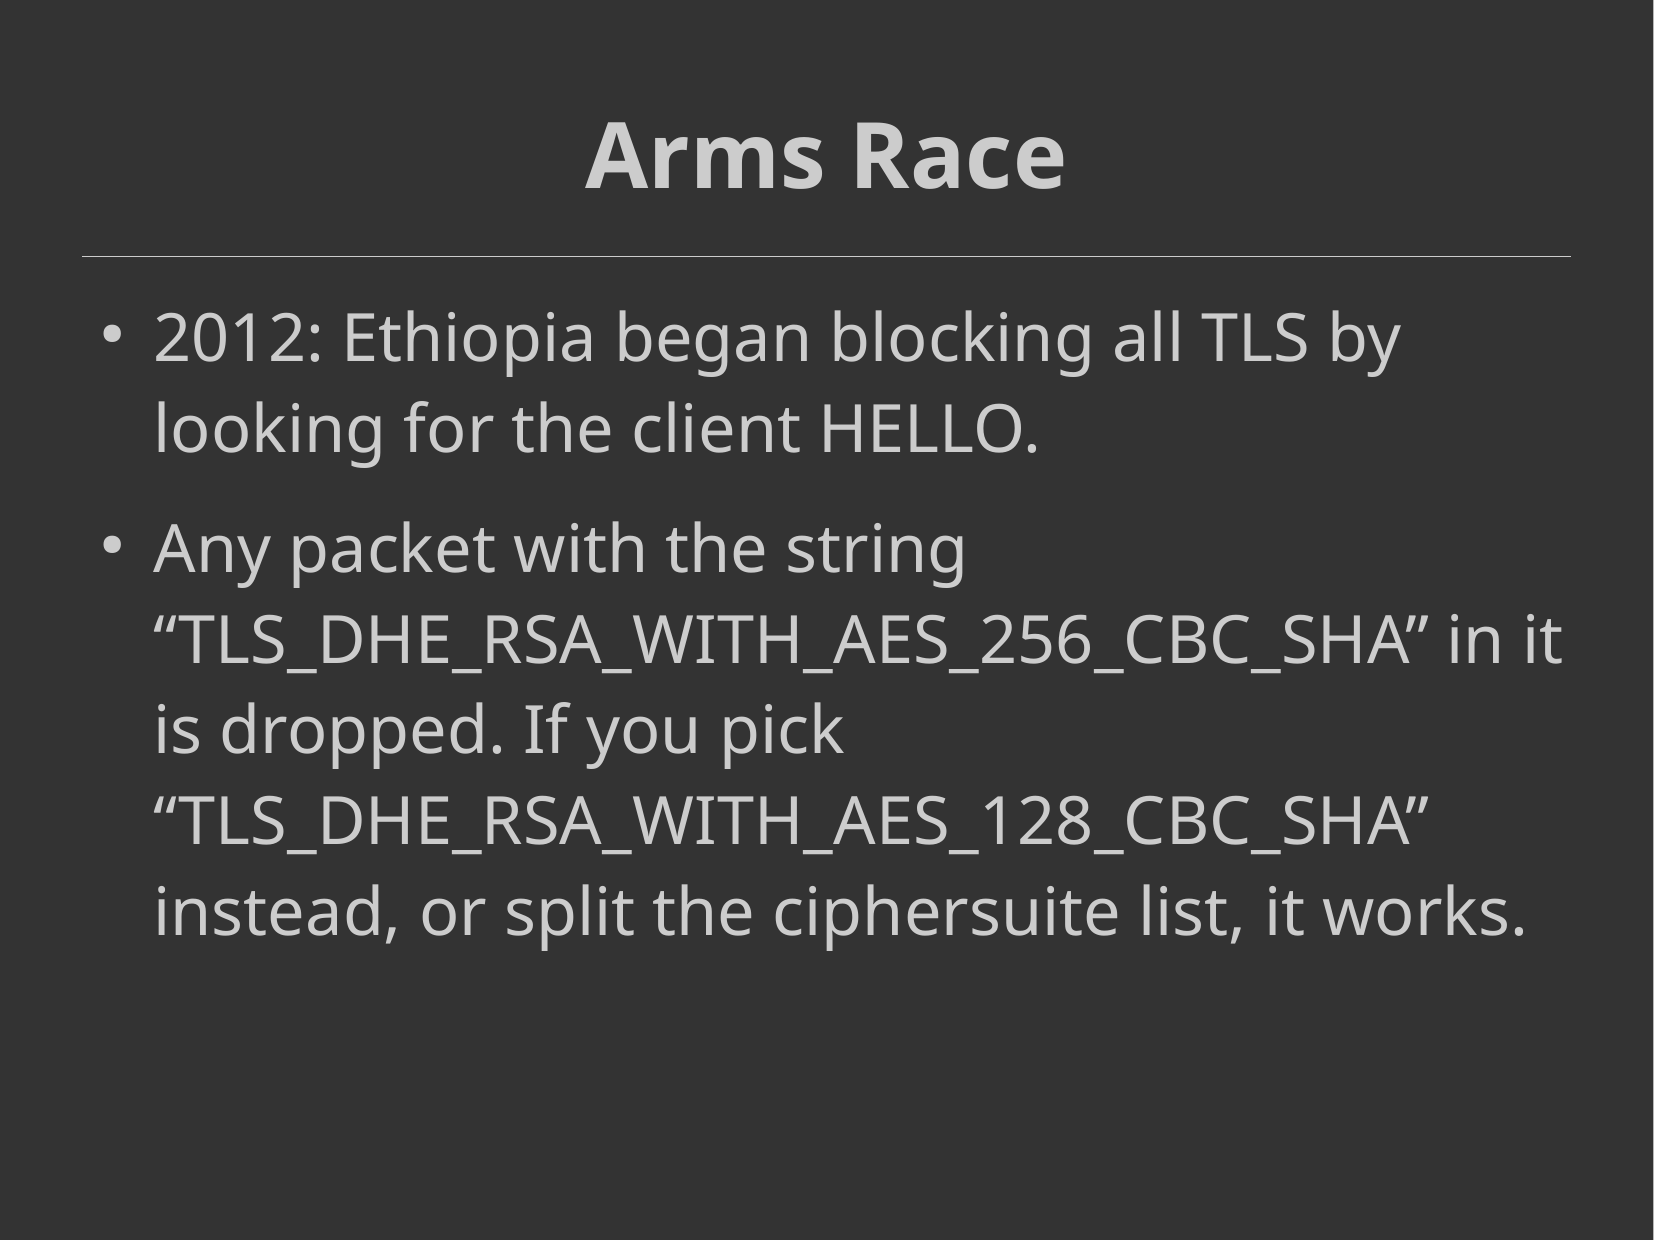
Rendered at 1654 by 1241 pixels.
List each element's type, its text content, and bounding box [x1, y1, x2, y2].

list 2012: Ethiopia began blocking all TLS by looking for the client HELLO. Any packet with the string “TLS_DHE_RSA_WITH_AES_256_CBC_SHA” in it is dropped. If you pick “TLS_DHE_RSA_WITH_AES_128_CBC_SHA” instead, or split the ciphersuite list, it works. [82, 290, 1571, 1010]
title Arms Race [82, 49, 1571, 257]
